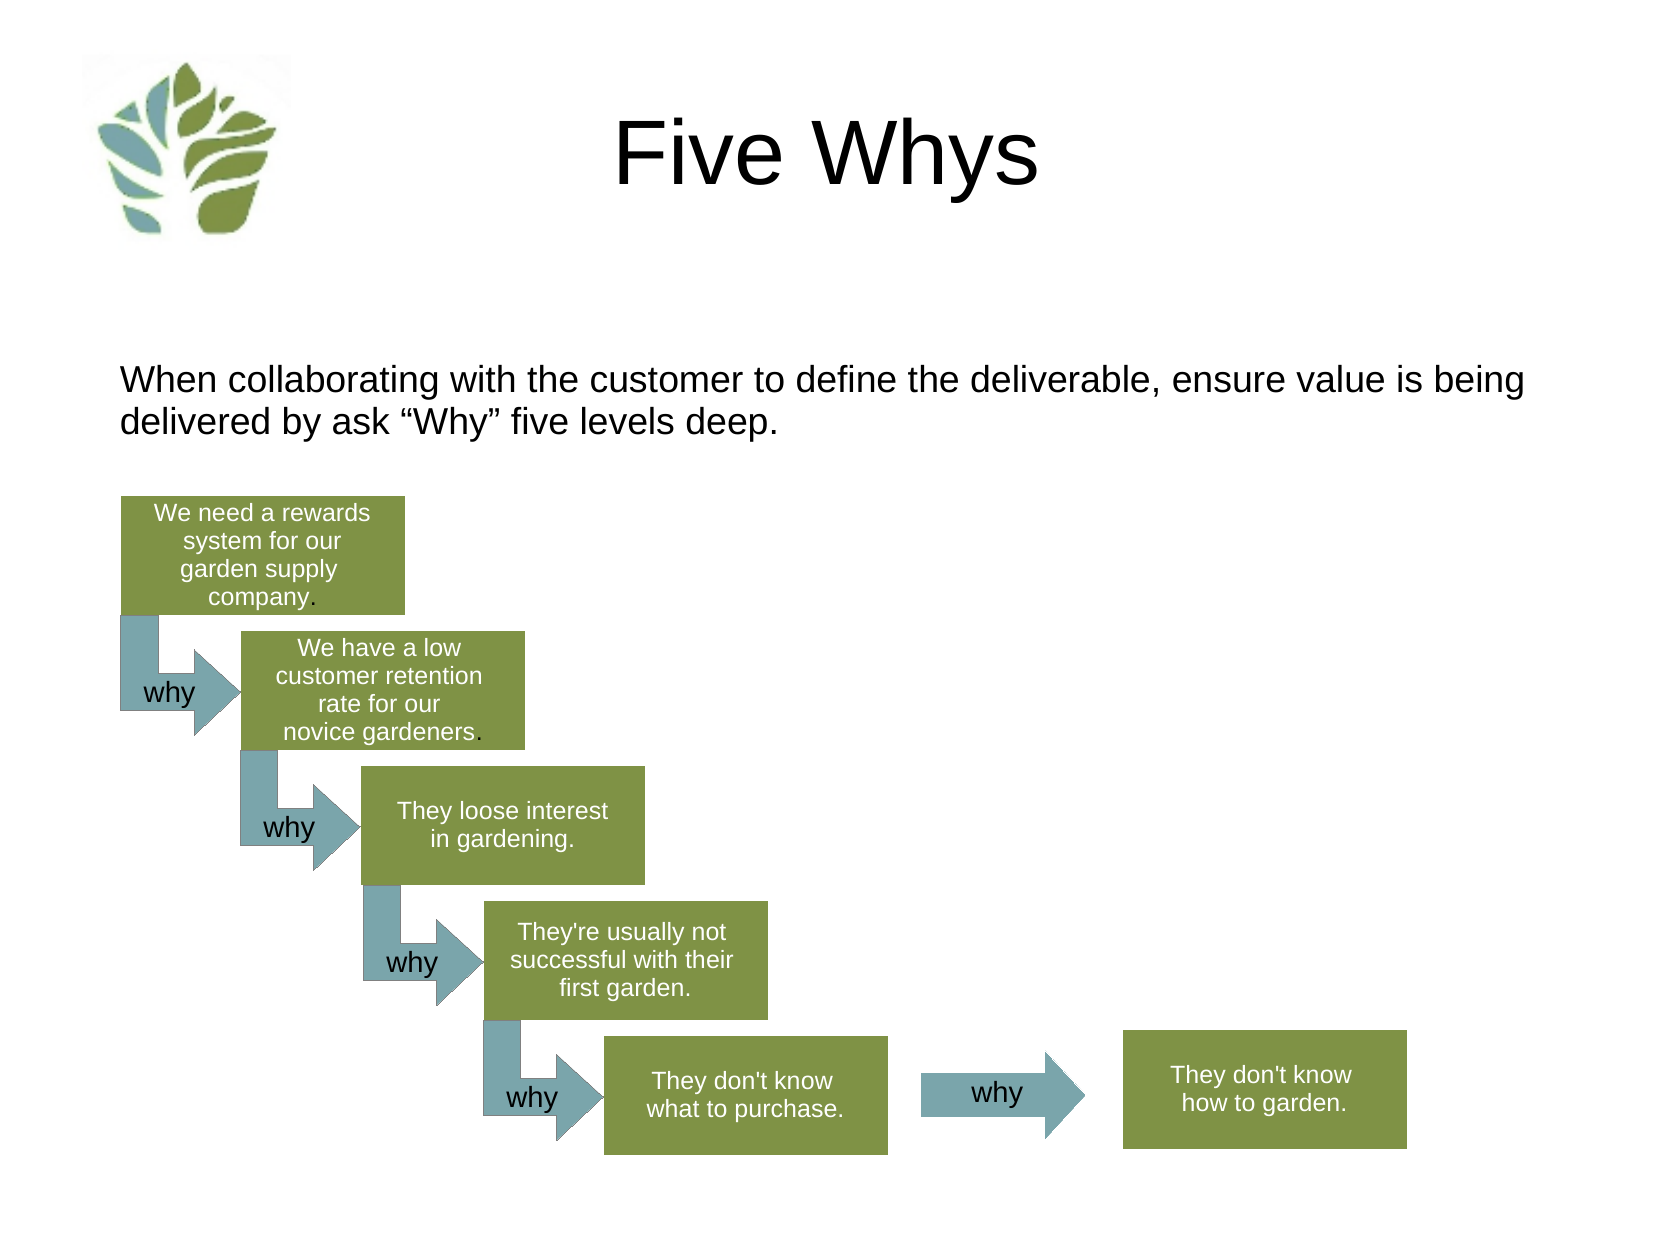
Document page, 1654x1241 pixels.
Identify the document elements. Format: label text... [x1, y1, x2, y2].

text_box why [465, 1074, 601, 1131]
text_box They loose interest in gardening. [360, 765, 646, 886]
text_box They don't know how to garden. [1122, 1029, 1408, 1150]
text_box When collaborating with the customer to define the deliverable, ensure value is being delivered by ask “Why” five levels deep. [105, 350, 1546, 481]
picture [82, 49, 291, 258]
text_box They don't know what to purchase. [603, 1035, 889, 1156]
title Five Whys [291, 49, 1571, 257]
text_box [1044, 1050, 1062, 1068]
text_box [313, 861, 324, 871]
text_box [556, 1054, 579, 1074]
text_box why [102, 669, 238, 726]
text_box We have a low customer retention rate for our novice gardeners. [240, 630, 526, 751]
text_box [240, 750, 278, 804]
text_box We need a rewards system for our garden supply company. [120, 495, 406, 616]
text_box [120, 615, 159, 669]
text_box [363, 885, 401, 939]
text_box They're usually not successful with their first garden. [483, 900, 769, 1021]
text_box why [221, 804, 357, 861]
text_box [920, 1072, 1086, 1141]
text_box [194, 726, 204, 736]
text_box [313, 784, 335, 804]
text_box [436, 919, 459, 939]
text_box why [345, 939, 481, 996]
text_box [556, 1131, 567, 1141]
text_box [194, 649, 216, 669]
text_box [483, 1020, 521, 1074]
text_box [436, 996, 447, 1006]
text_box why [930, 1068, 1066, 1116]
